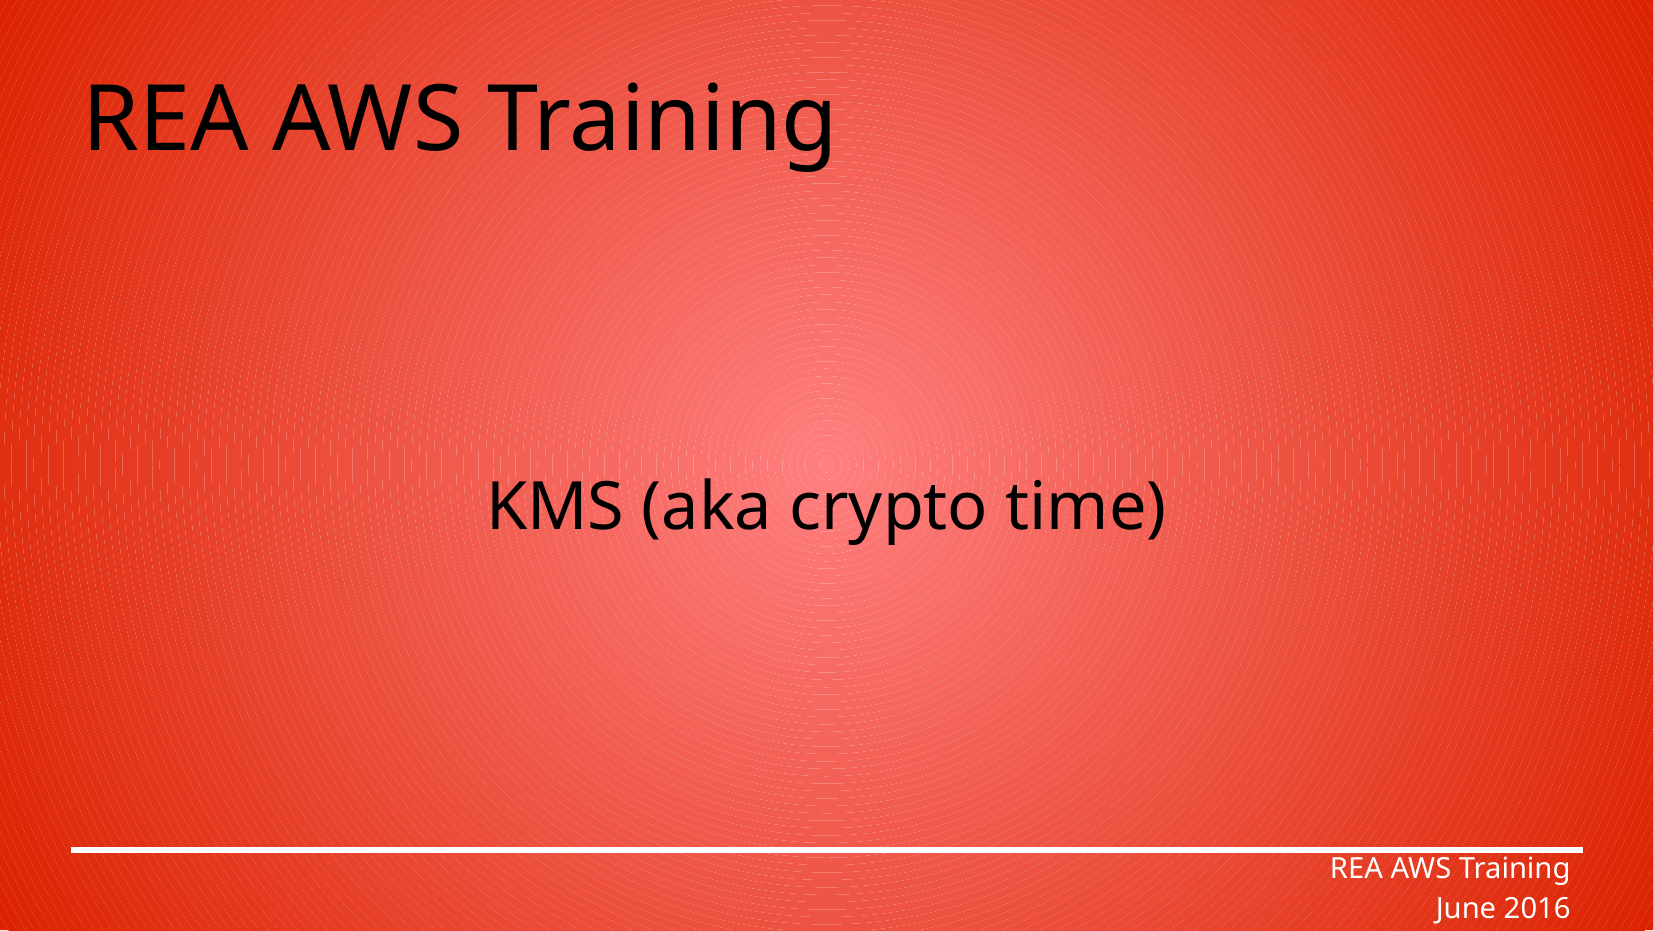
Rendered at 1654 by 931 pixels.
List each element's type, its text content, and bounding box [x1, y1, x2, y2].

list KMS (aka crypto time) [82, 217, 1571, 758]
title REA AWS Training [82, 37, 1571, 193]
